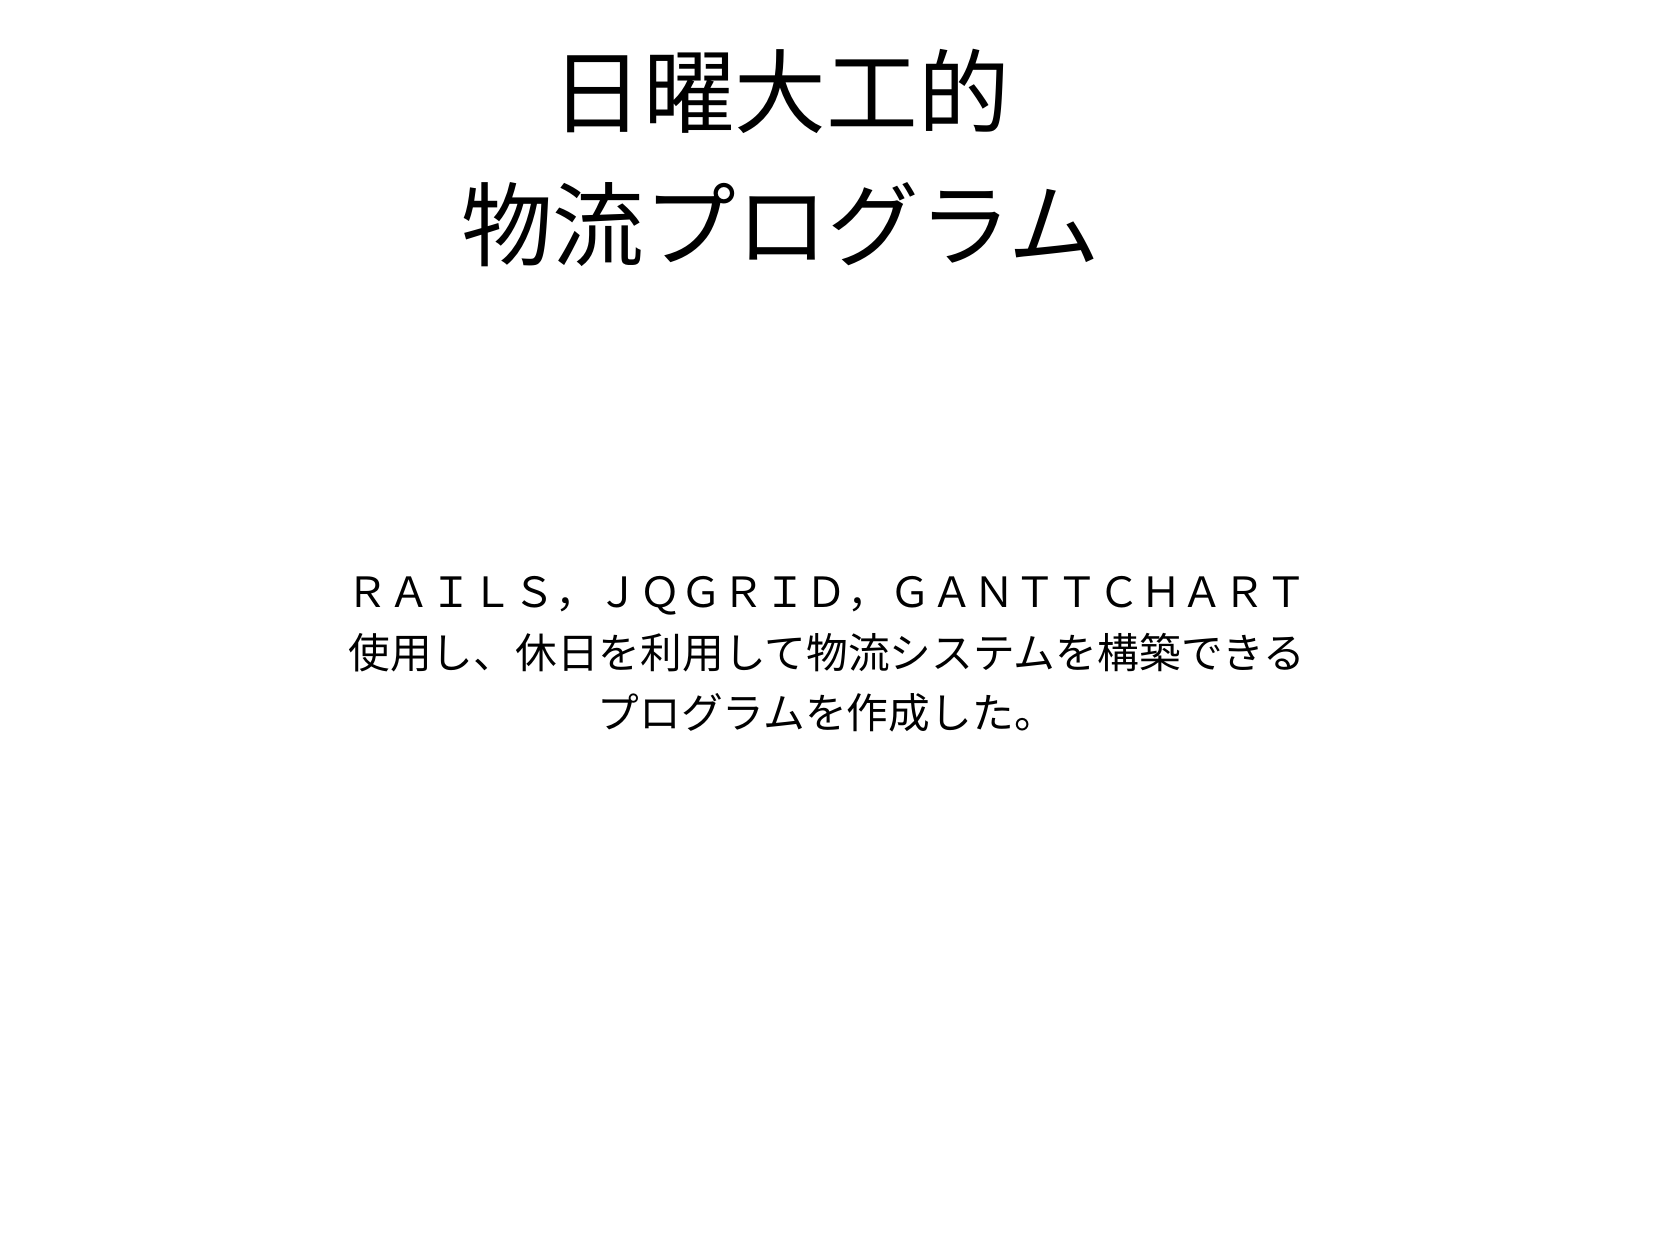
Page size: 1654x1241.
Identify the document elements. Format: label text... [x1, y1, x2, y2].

subtitle ＲＡＩＬＳ，ＪＱＧＲＩＤ，ＧＡＮＴＴＣＨＡＲＴ 使用し、休日を利用して物流システムを構築できる プログラムを作成した。 [82, 290, 1571, 1010]
title 日曜大工的 物流プログラム [82, 49, 1571, 257]
